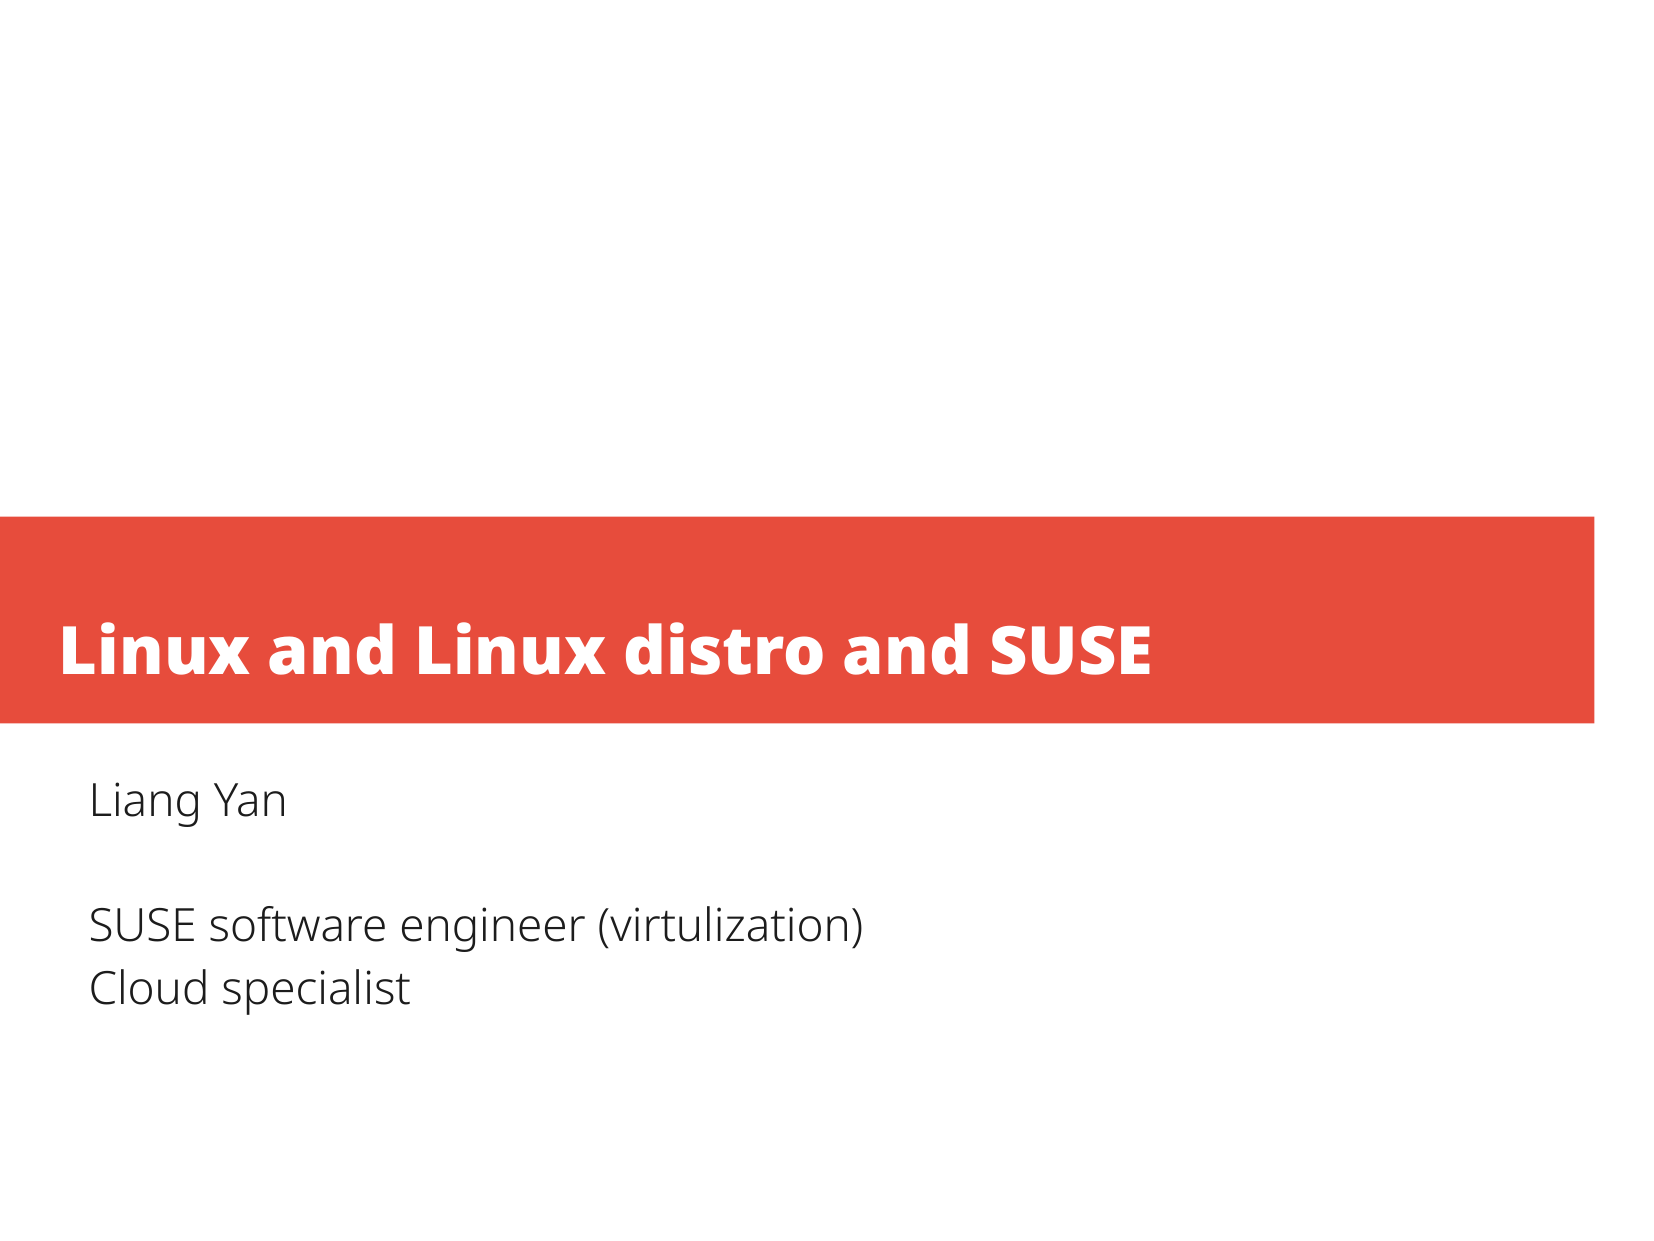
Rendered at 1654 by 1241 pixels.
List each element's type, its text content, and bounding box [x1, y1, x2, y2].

subtitle Liang Yan SUSE software engineer (virtulization) Cloud specialist [88, 767, 1595, 1182]
title Linux and Linux distro and SUSE [59, 546, 1595, 694]
